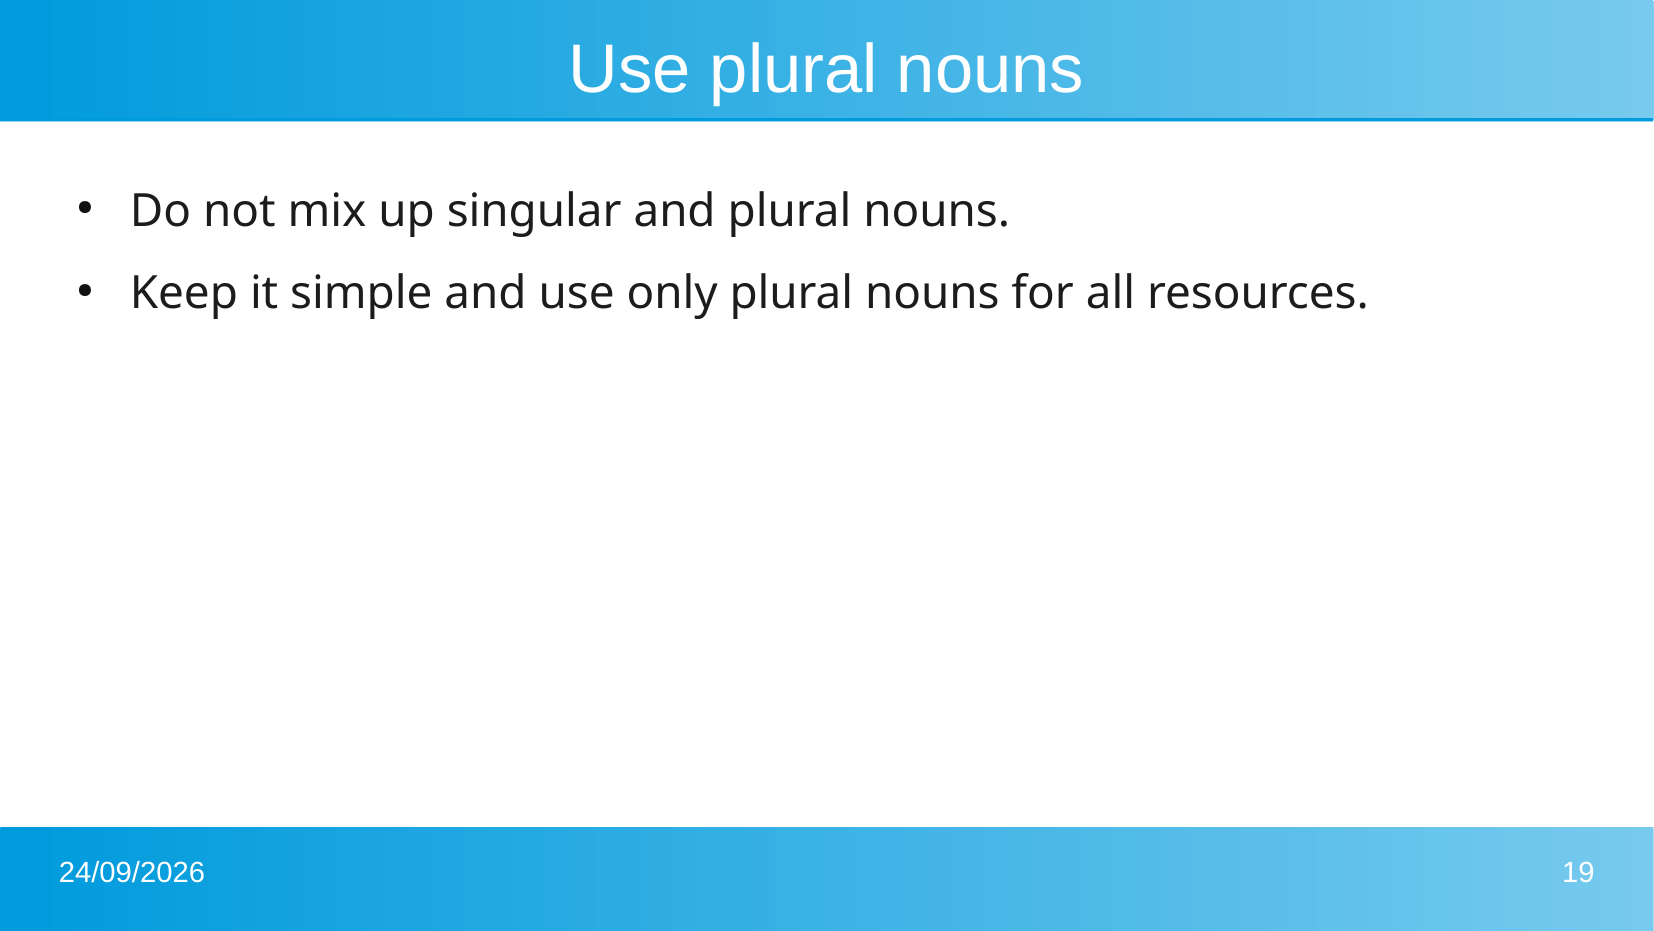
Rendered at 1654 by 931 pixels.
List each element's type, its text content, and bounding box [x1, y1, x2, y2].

list Do not mix up singular and plural nouns. Keep it simple and use only plural nouns for all resources. [59, 177, 1595, 768]
title Use plural nouns [59, 29, 1595, 108]
